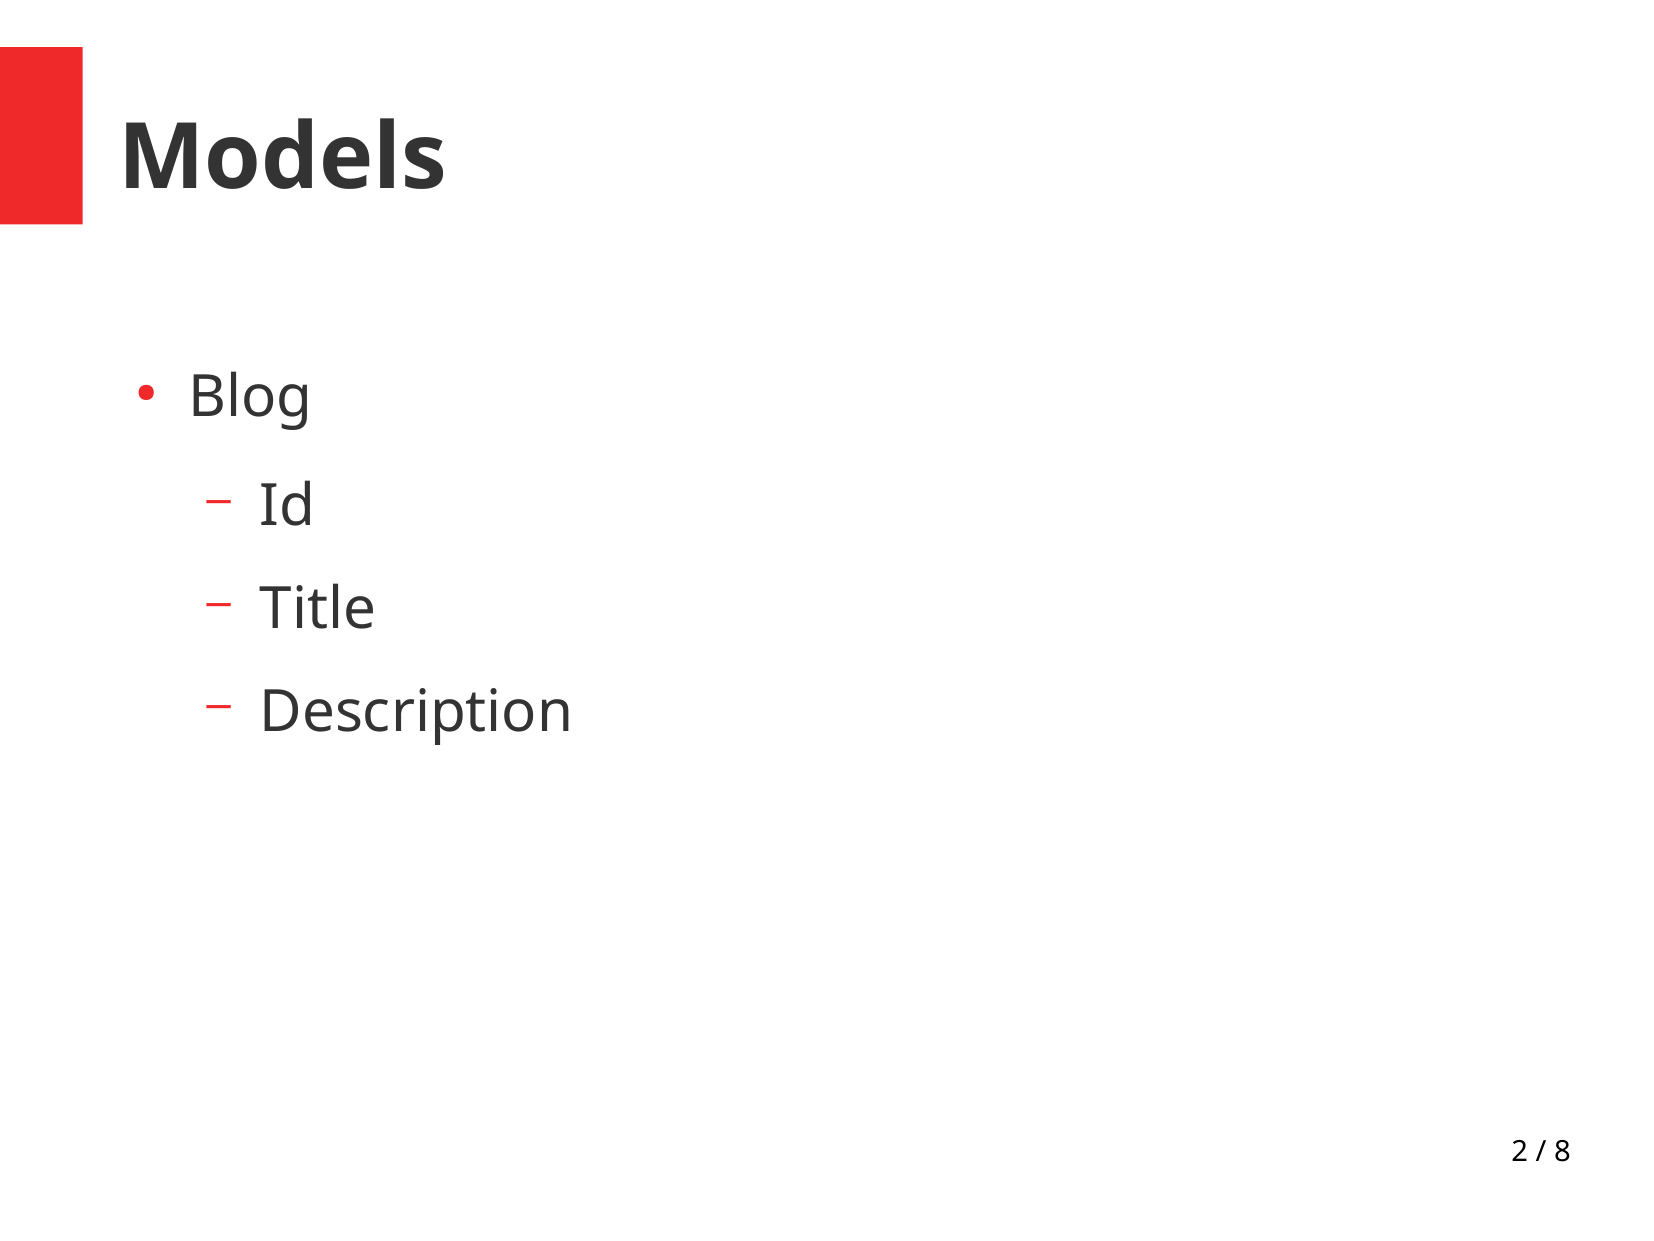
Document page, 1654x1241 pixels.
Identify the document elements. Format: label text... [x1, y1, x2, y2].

title Models [118, 49, 1571, 257]
list Blog Id Title Description [118, 354, 1536, 1074]
